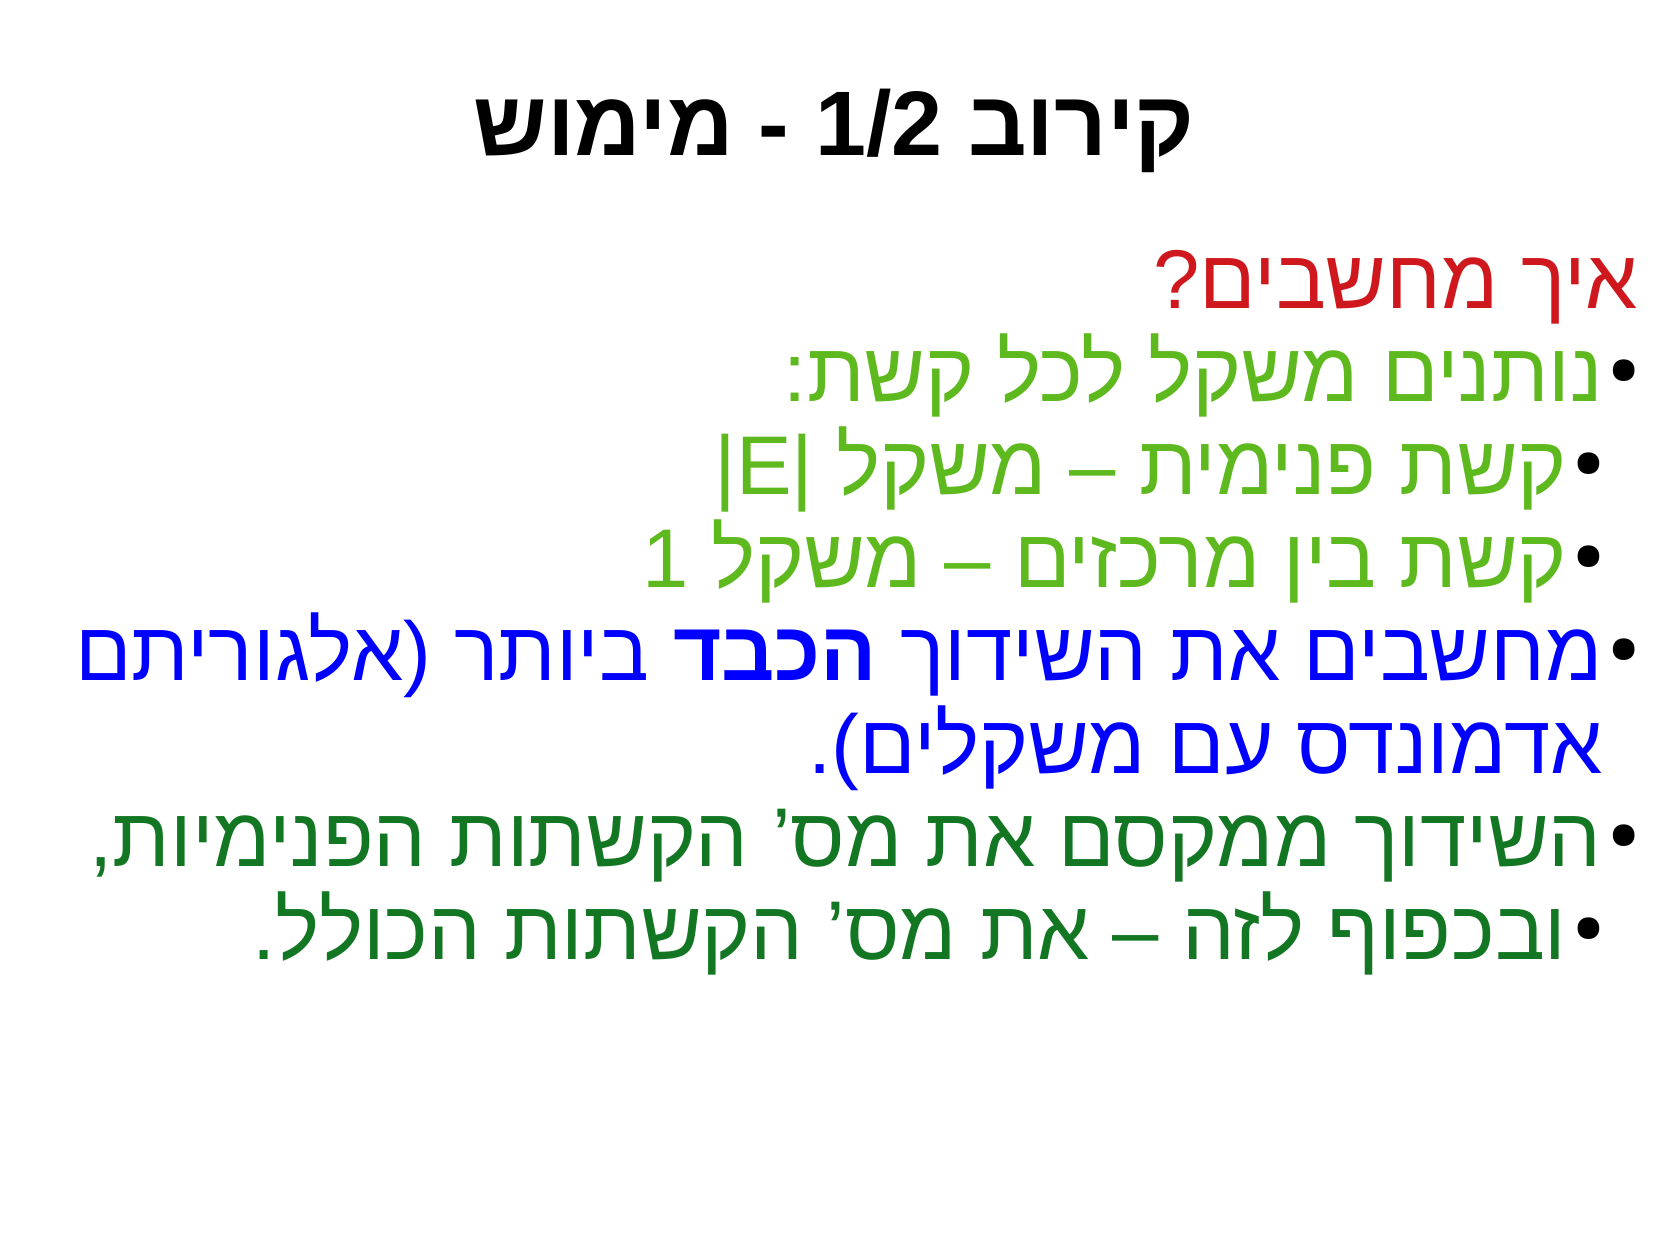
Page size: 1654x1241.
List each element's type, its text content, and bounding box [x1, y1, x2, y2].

text_box איך מחשבים? נותנים משקל לכל קשת: קשת פנימית – משקל |E| קשת בין מרכזים – משקל 1 מחשבים את השידוך הכבד ביותר (אלגוריתם אדמונדס עם משקלים). השידוך ממקסם את מס’ הקשתות הפנימיות, ובכפוף לזה – את מס’ הקשתות הכולל. [0, 225, 1654, 1216]
title קירוב 1/2 - מימוש [15, 22, 1654, 225]
